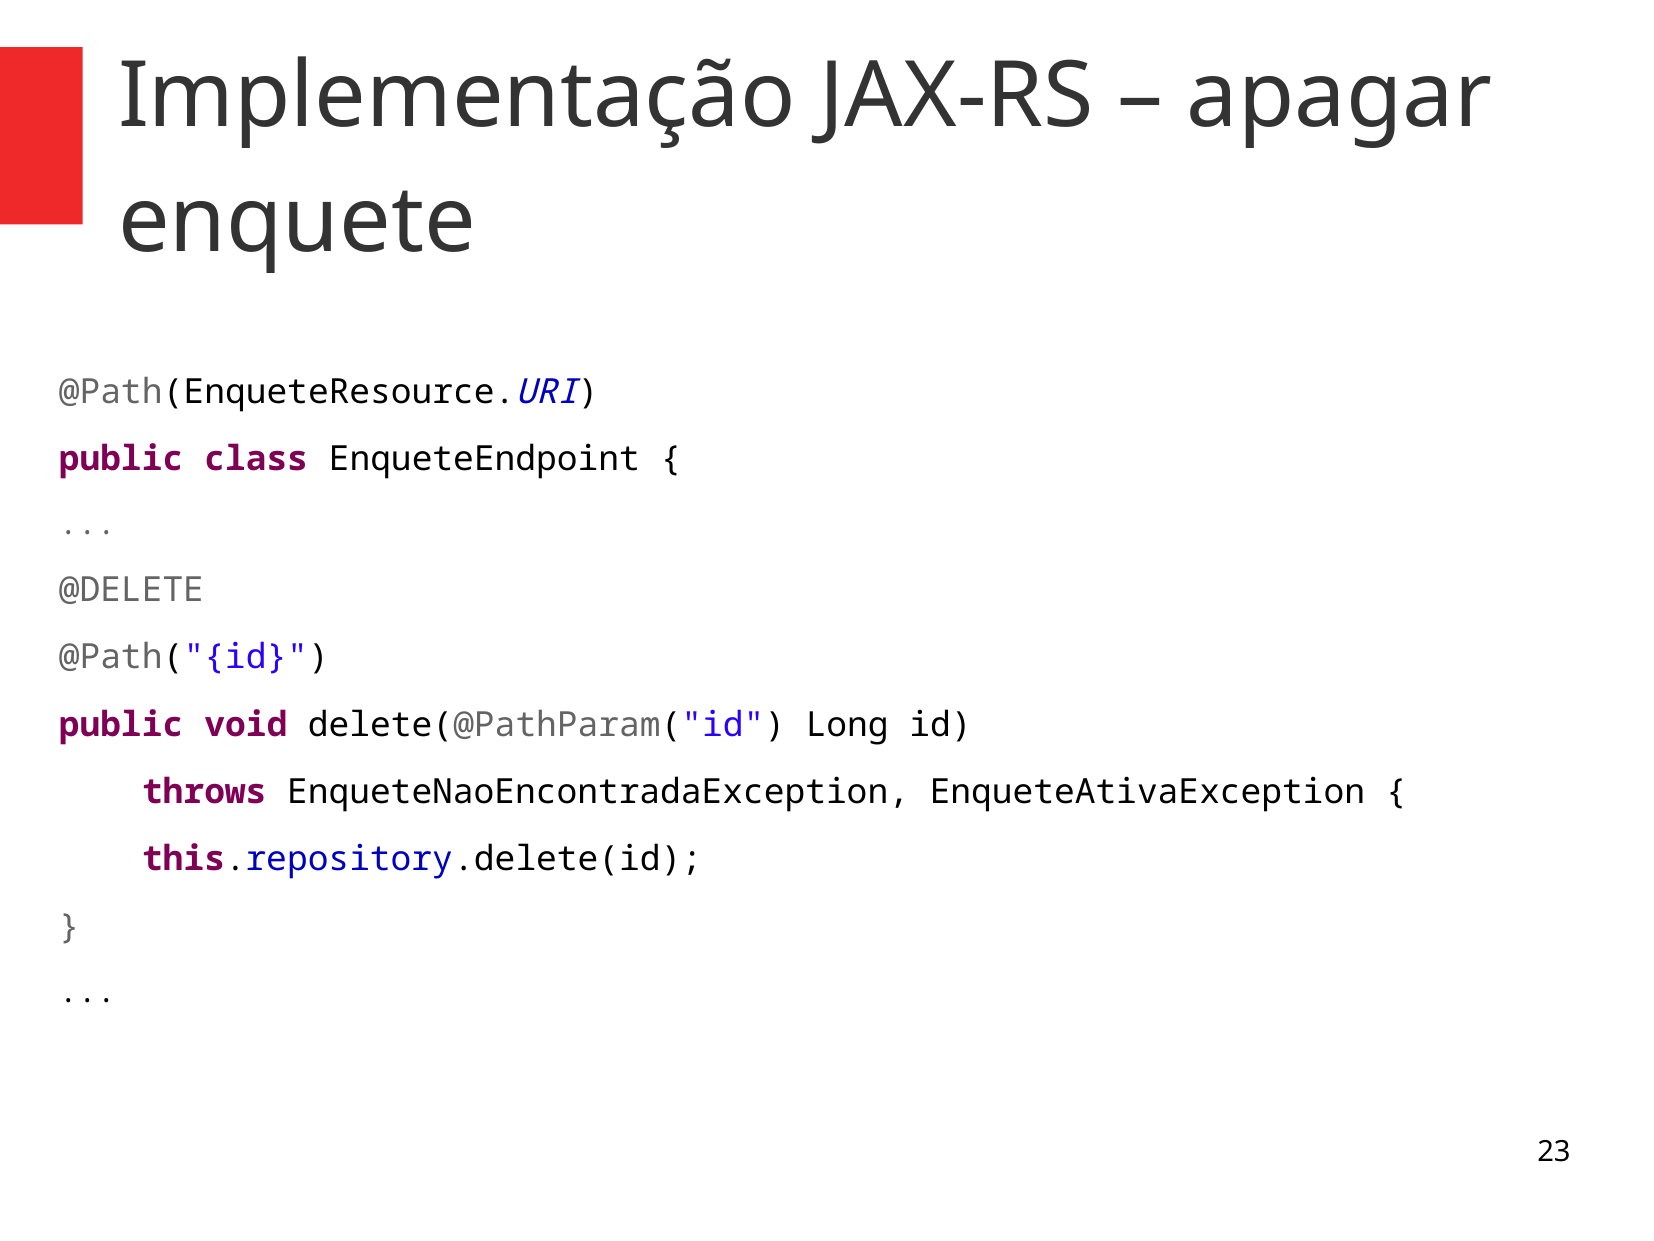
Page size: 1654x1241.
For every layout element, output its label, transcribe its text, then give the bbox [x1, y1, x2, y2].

title Implementação JAX-RS – apagar enquete [118, 27, 1571, 279]
list @Path(EnqueteResource.URI) public class EnqueteEndpoint { ... @DELETE @Path("{id}") public void delete(@PathParam("id") Long id) throws EnqueteNaoEncontradaException, EnqueteAtivaException { this.repository.delete(id); } ... [59, 366, 1630, 1016]
